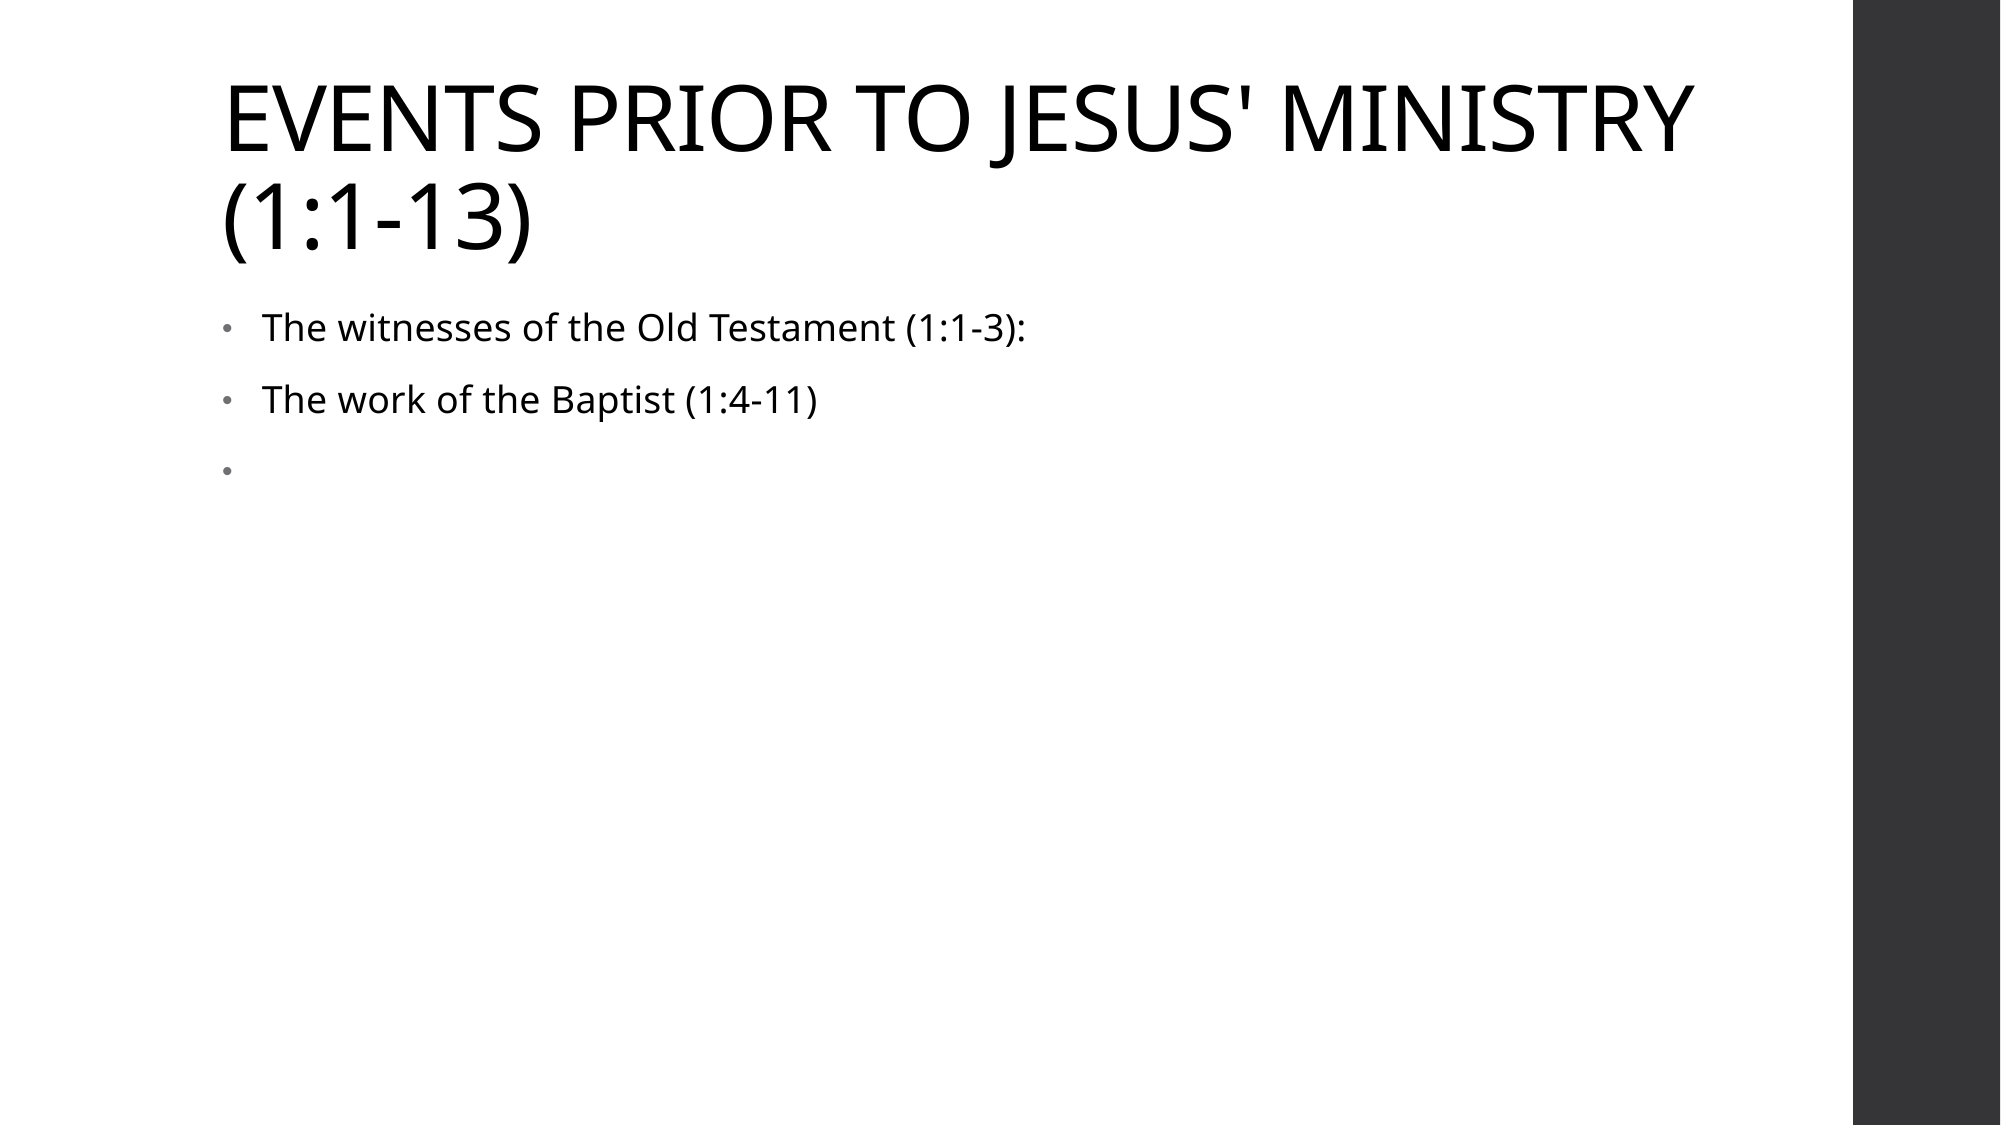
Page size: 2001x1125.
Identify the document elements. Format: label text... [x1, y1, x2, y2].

title EVENTS PRIOR TO JESUS' MINISTRY (1:1-13) [206, 60, 1797, 278]
list The witnesses of the Old Testament (1:1-3): The work of the Baptist (1:4-11) [206, 299, 1617, 1014]
